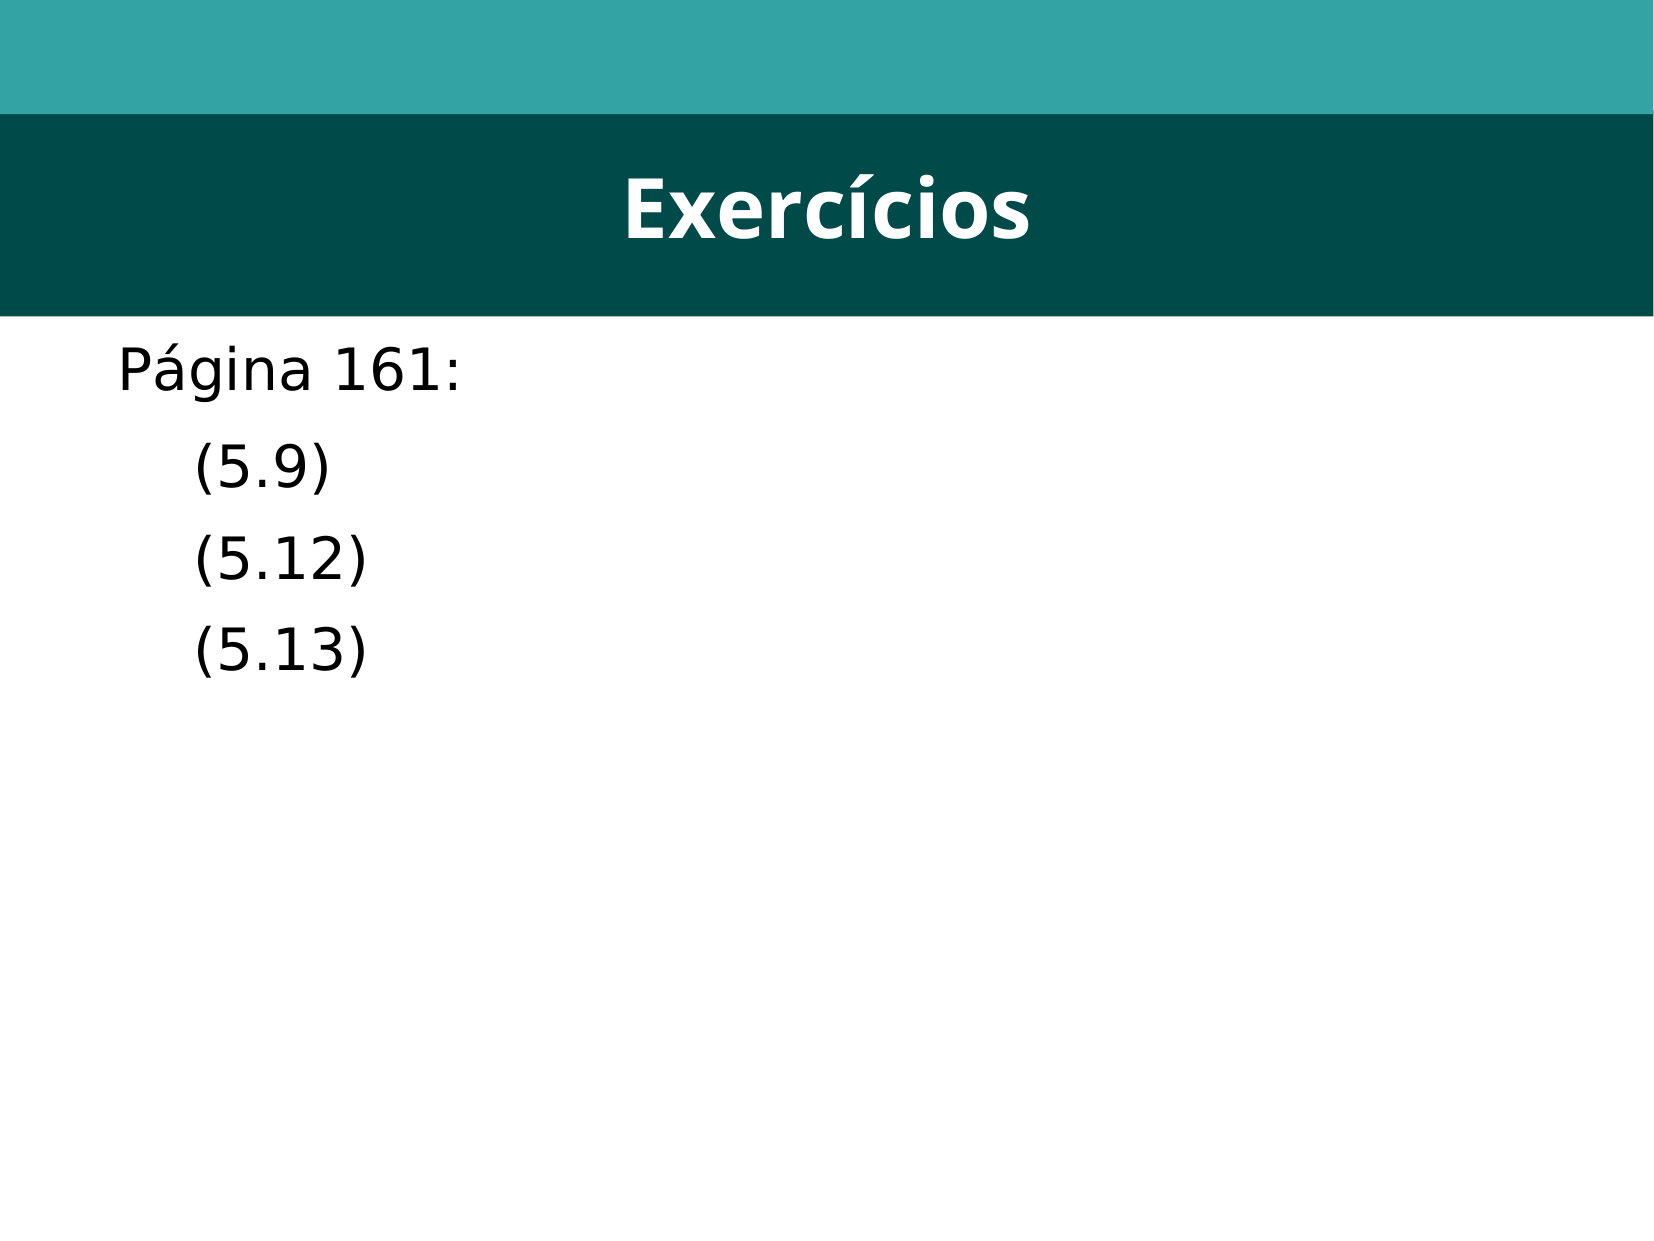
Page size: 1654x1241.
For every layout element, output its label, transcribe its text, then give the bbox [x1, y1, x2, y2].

title Exercícios [121, 102, 1534, 311]
list Página 161: (5.9) (5.12) (5.13) [99, 336, 1512, 1119]
